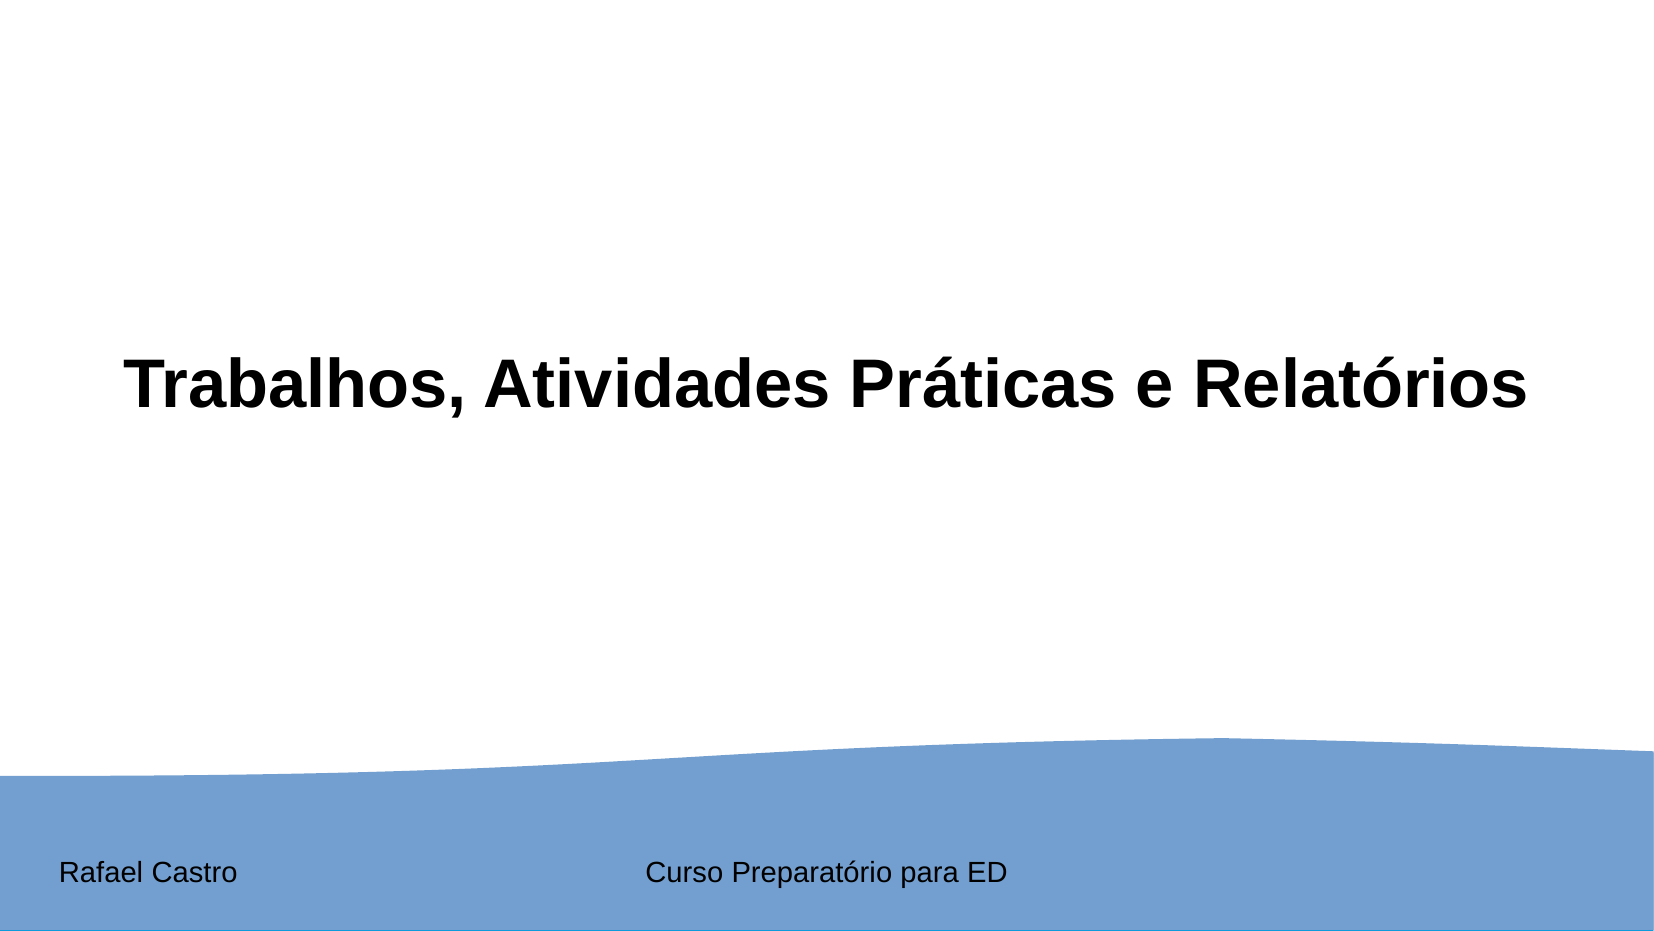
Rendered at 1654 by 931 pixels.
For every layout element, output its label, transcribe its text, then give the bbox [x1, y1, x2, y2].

title Trabalhos, Atividades Práticas e Relatórios [88, 295, 1565, 473]
